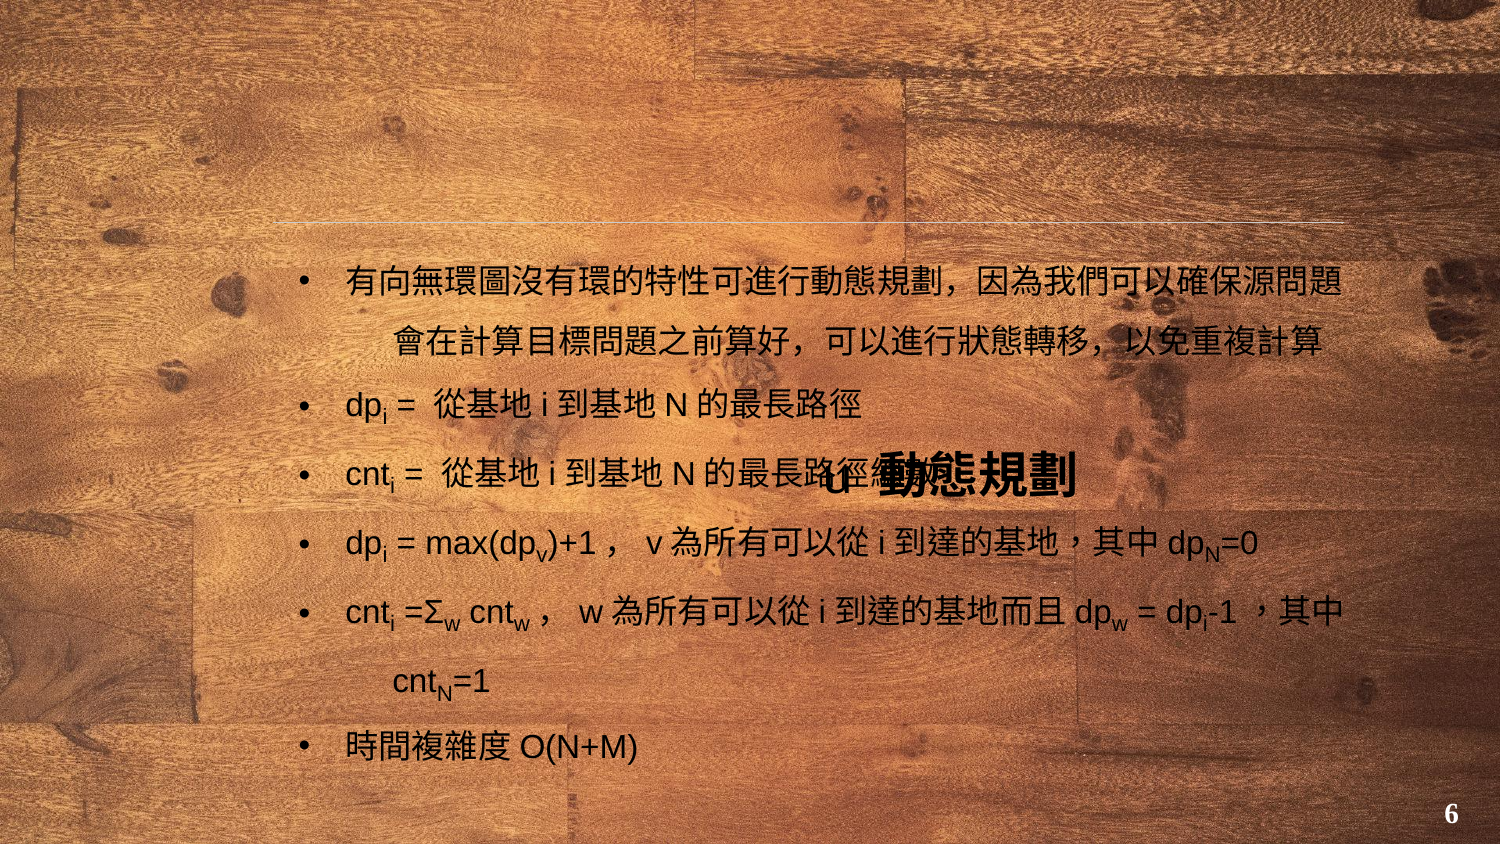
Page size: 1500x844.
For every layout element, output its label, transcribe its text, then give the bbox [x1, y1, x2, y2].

text_box 有向無環圖沒有環的特性可進行動態規劃，因為我們可以確保源問題會在計算目標問題之前算好，可以進行狀態轉移，以免重複計算 dpi = 從基地i到基地N的最長路徑 cnti = 從基地i到基地N的最長路徑總數 dpi = max(dpv)+1，v為所有可以從i到達的基地，其中dpN=0 cnti =Σw cntw，w為所有可以從i到達的基地而且dpw = dpi-1，其中cntN=1 時間複雜度O(N+M) [284, 233, 1369, 813]
title 動態規劃 [255, 117, 1341, 233]
slide_number 6 [1429, 779, 1500, 844]
